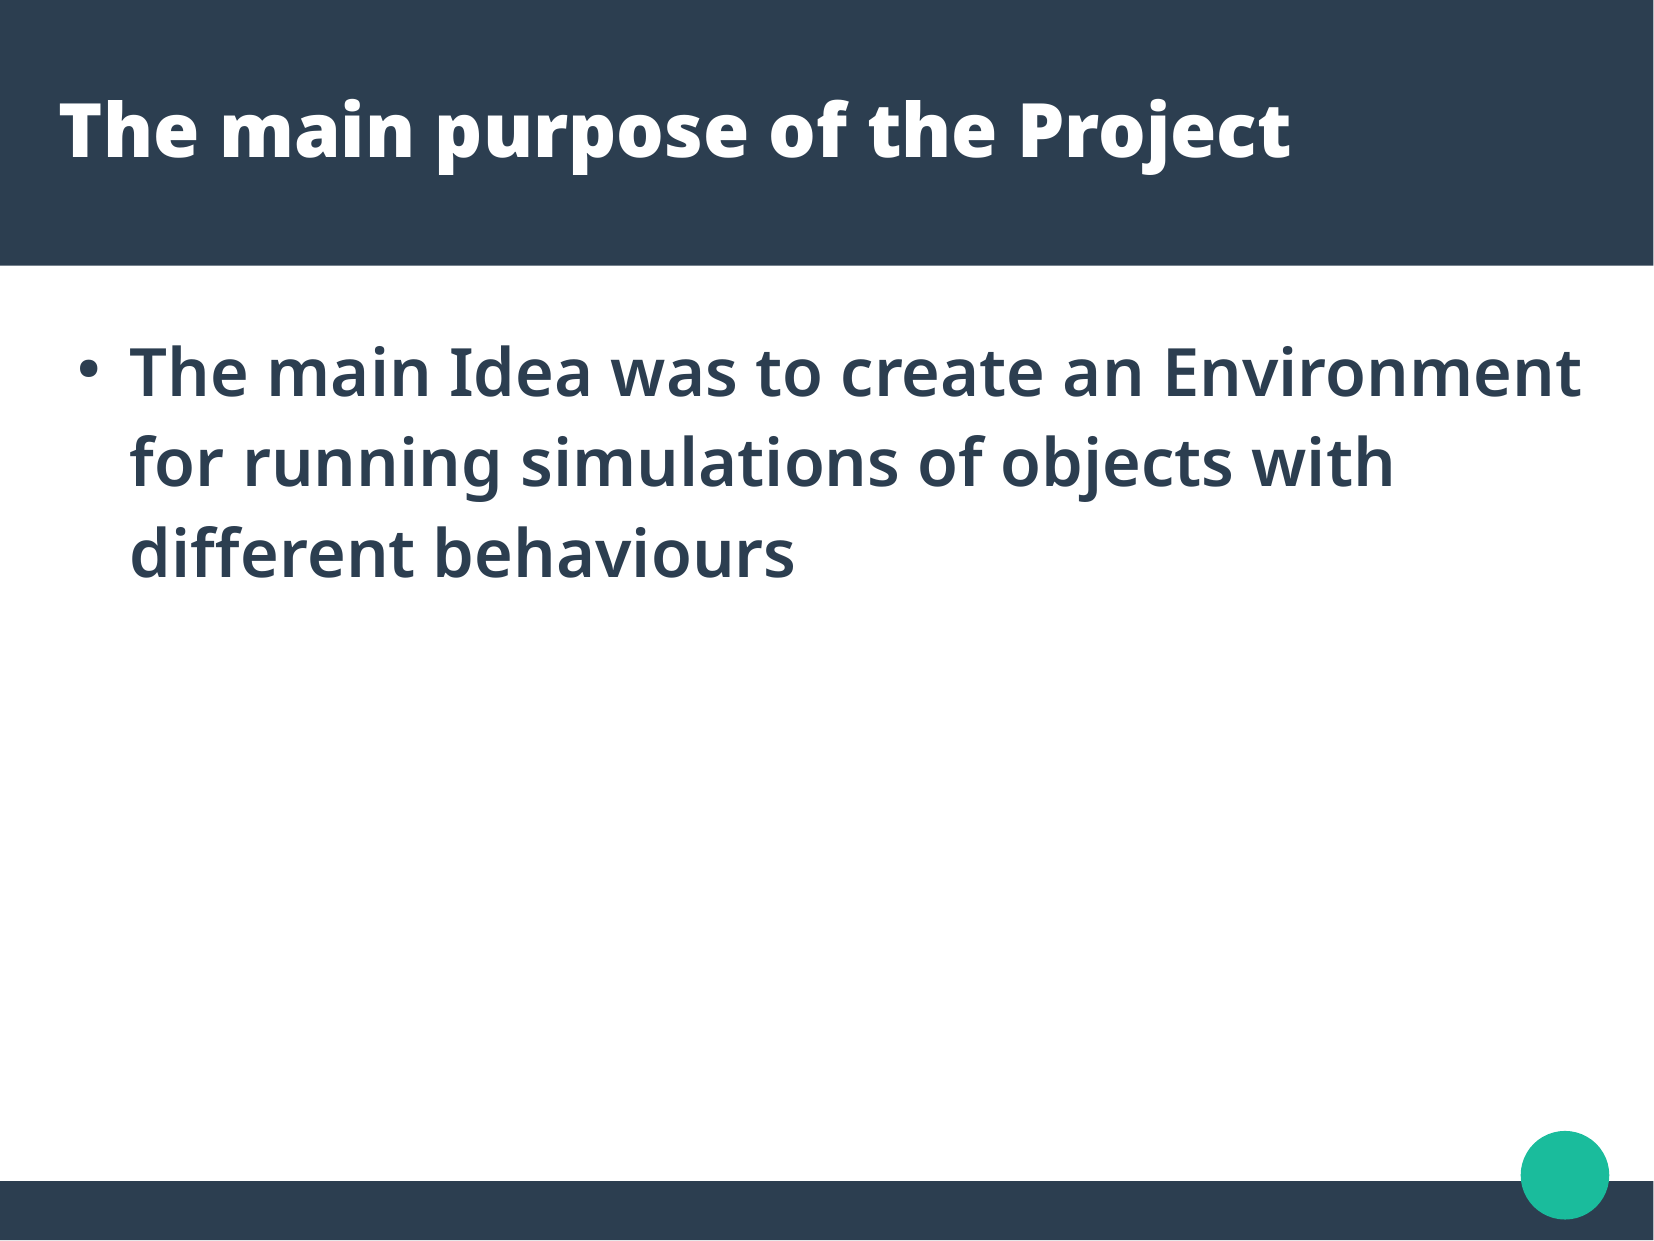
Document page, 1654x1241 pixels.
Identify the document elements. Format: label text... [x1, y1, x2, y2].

title The main purpose of the Project [59, 49, 1595, 207]
list The main Idea was to create an Environment for running simulations of objects with different behaviours [59, 324, 1595, 1152]
